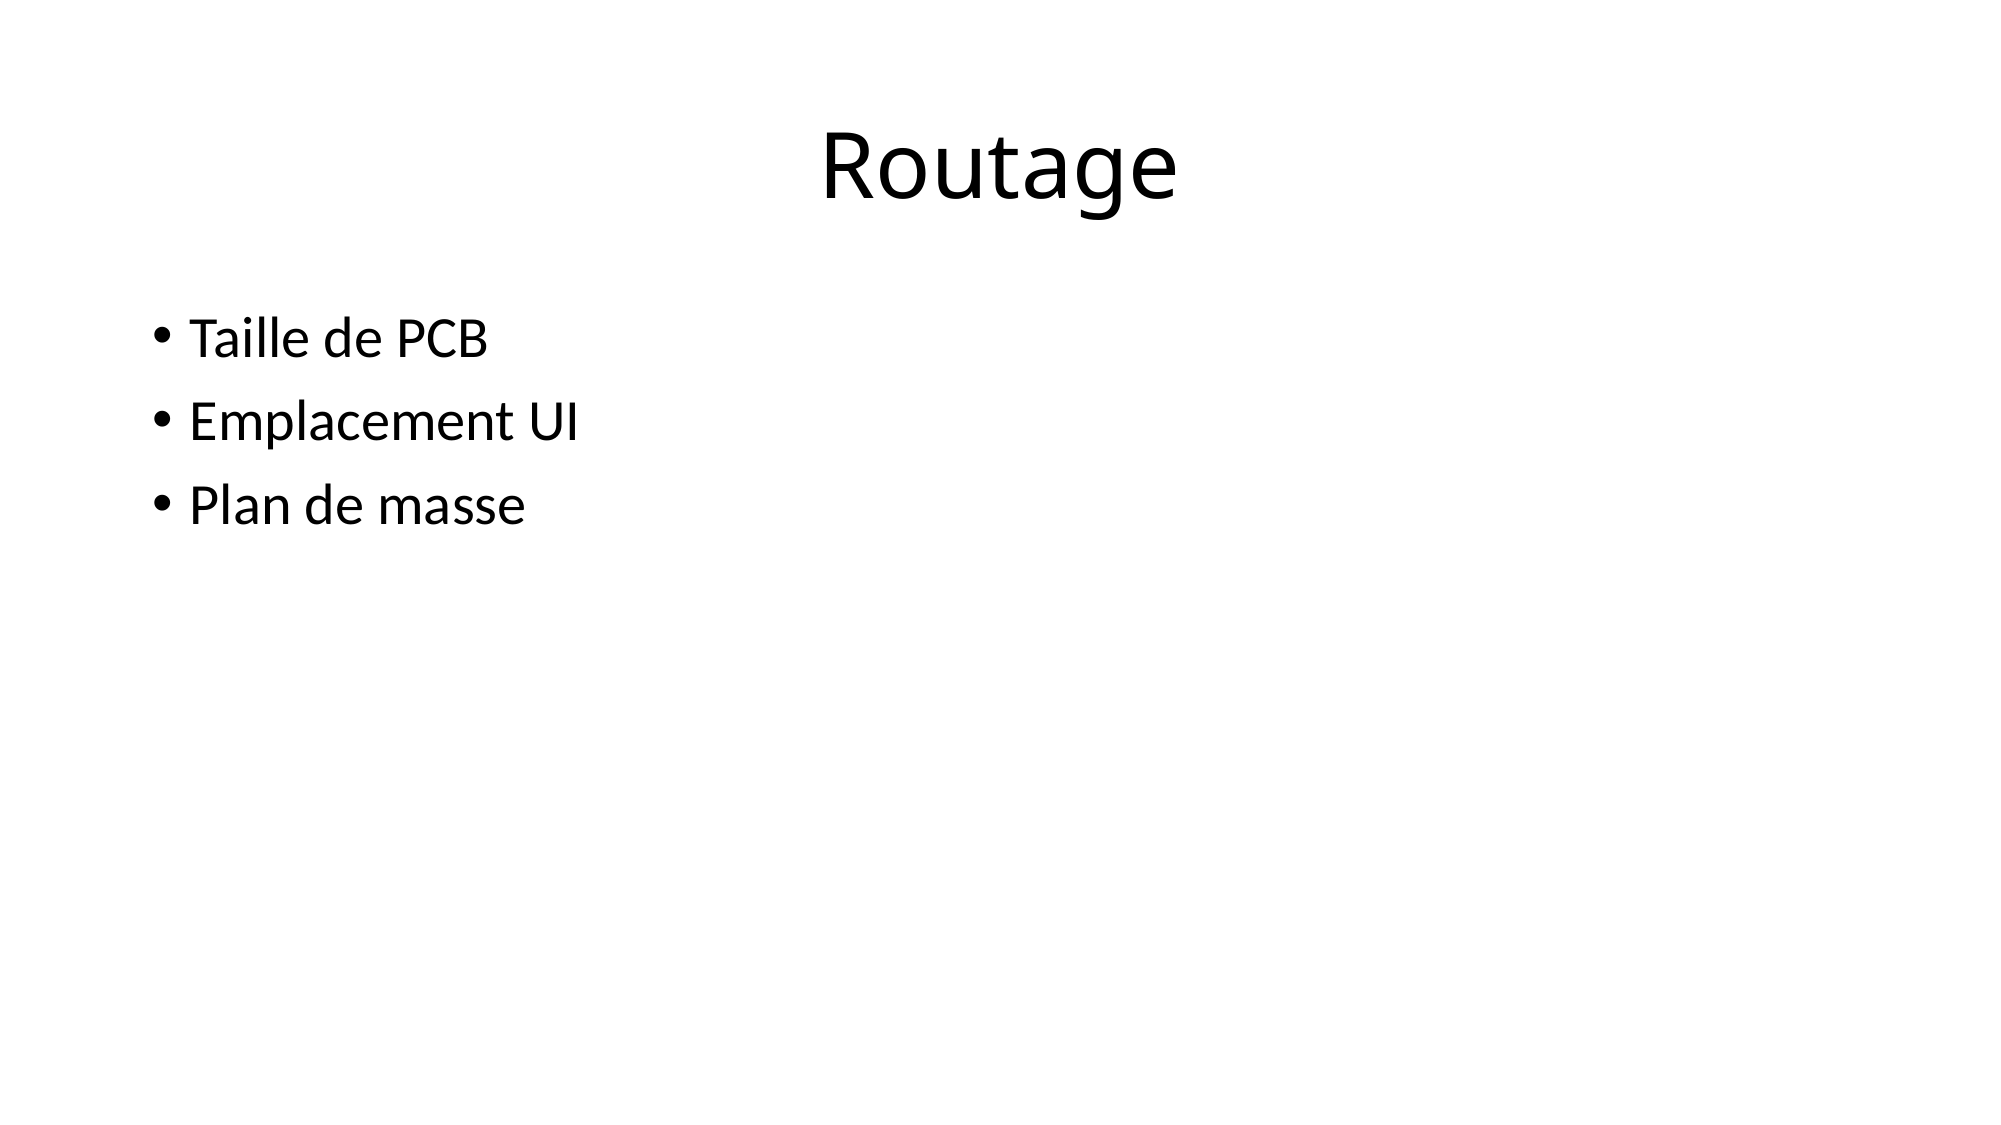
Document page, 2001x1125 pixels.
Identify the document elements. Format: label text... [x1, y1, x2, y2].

list Taille de PCB Emplacement UI Plan de masse [137, 299, 1863, 1014]
title Routage [137, 59, 1863, 278]
